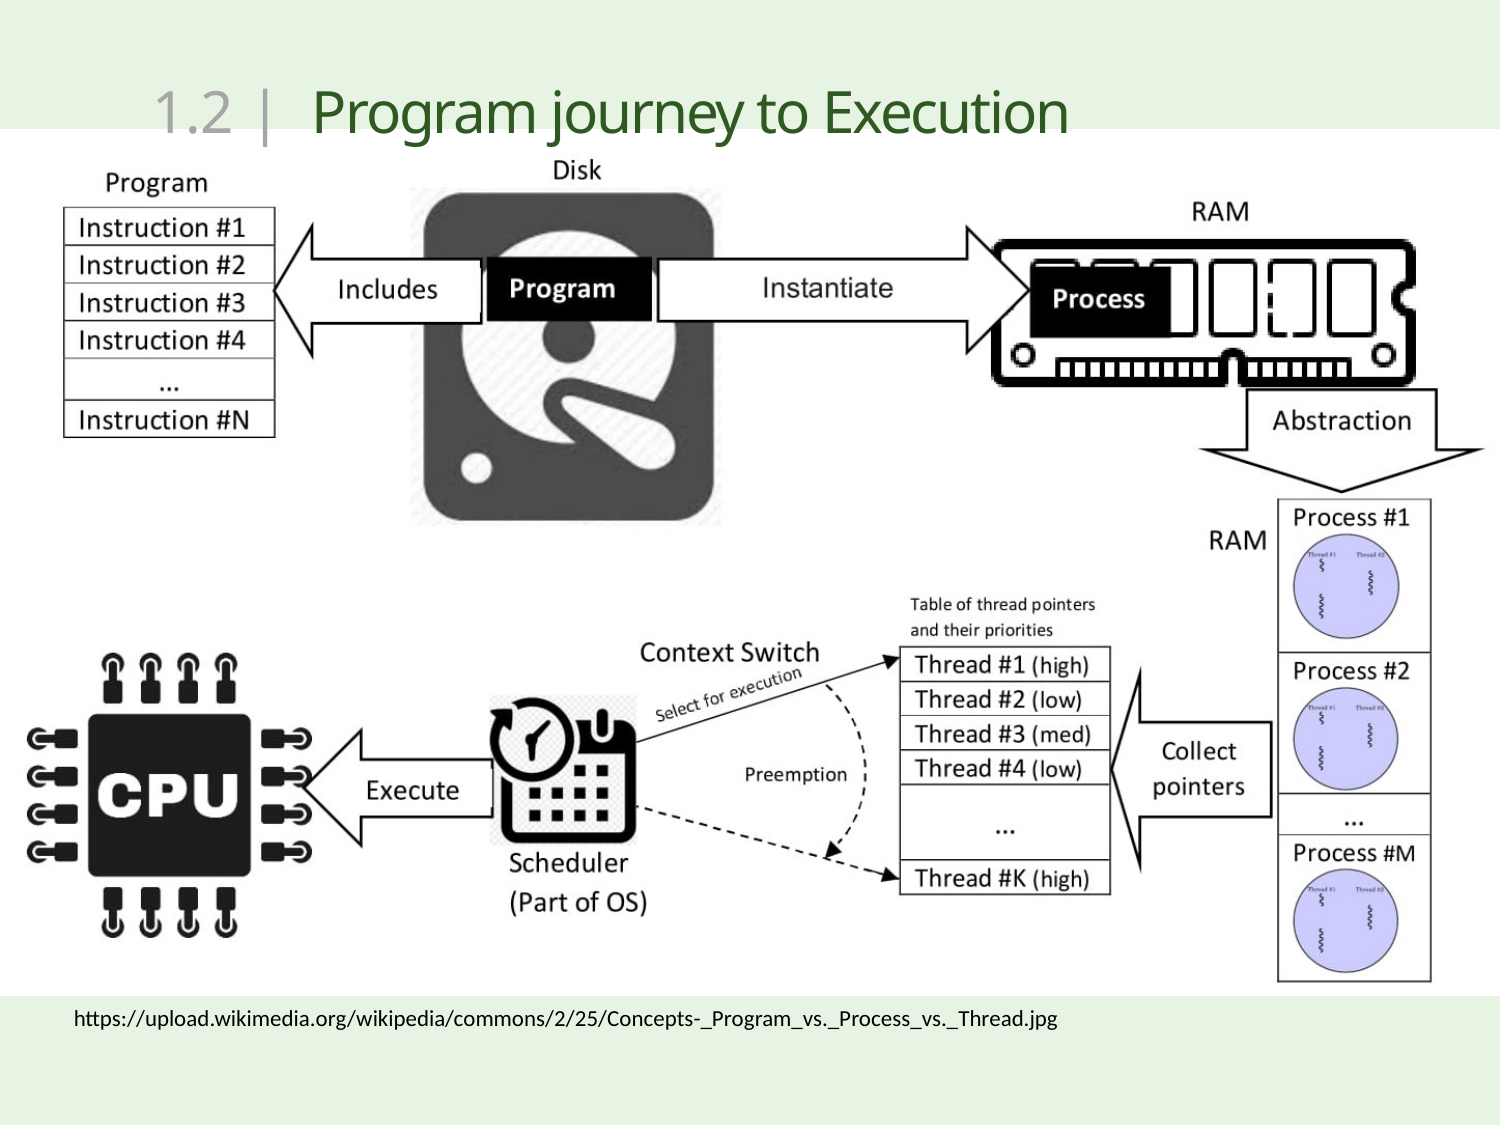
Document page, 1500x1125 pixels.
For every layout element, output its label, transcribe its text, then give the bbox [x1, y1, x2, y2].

text_box https://upload.wikimedia.org/wikipedia/commons/2/25/Concepts-_Program_vs._Process_vs._Thread.jpg [58, 995, 1464, 1039]
text_box 1.2 | Program journey to Execution [137, 66, 1424, 153]
picture [0, 129, 1500, 996]
